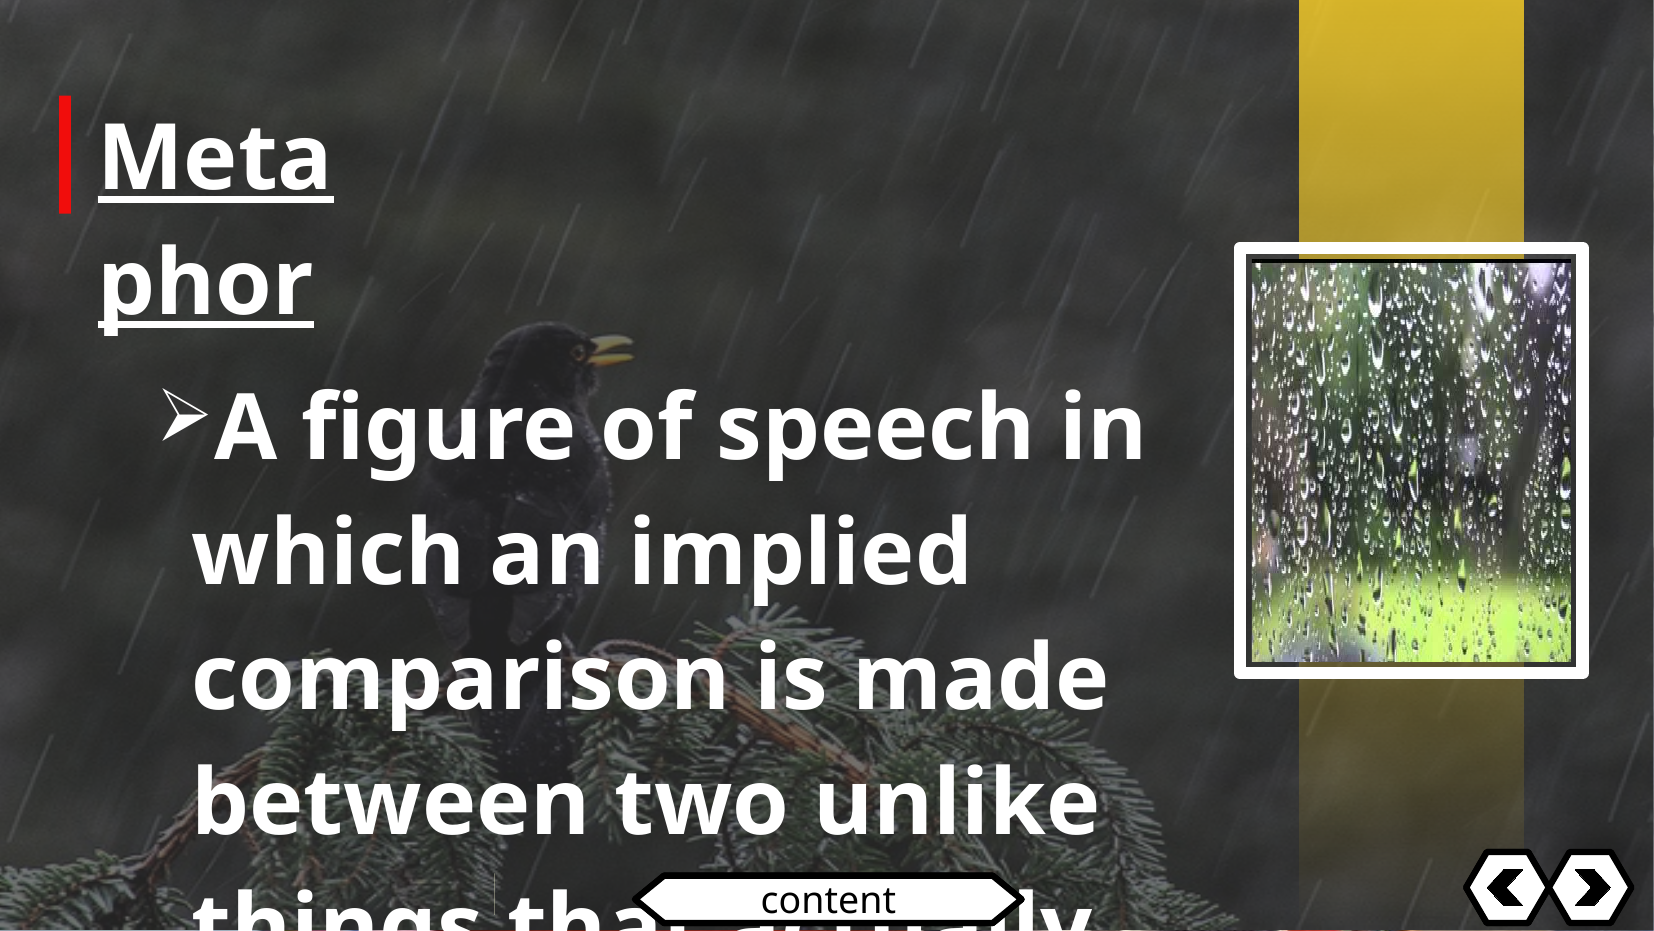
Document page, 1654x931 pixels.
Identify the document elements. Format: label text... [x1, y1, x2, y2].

picture [1251, 259, 1571, 662]
text_box [0, 0, 1654, 931]
text_box Metaphor [82, 83, 402, 260]
text_box A figure of speech in which an implied comparison is made between two unlike things that actually have something in common [141, 354, 1170, 931]
text_box POETIC DEVICES [60, 846, 510, 920]
text_box content [635, 875, 1022, 924]
